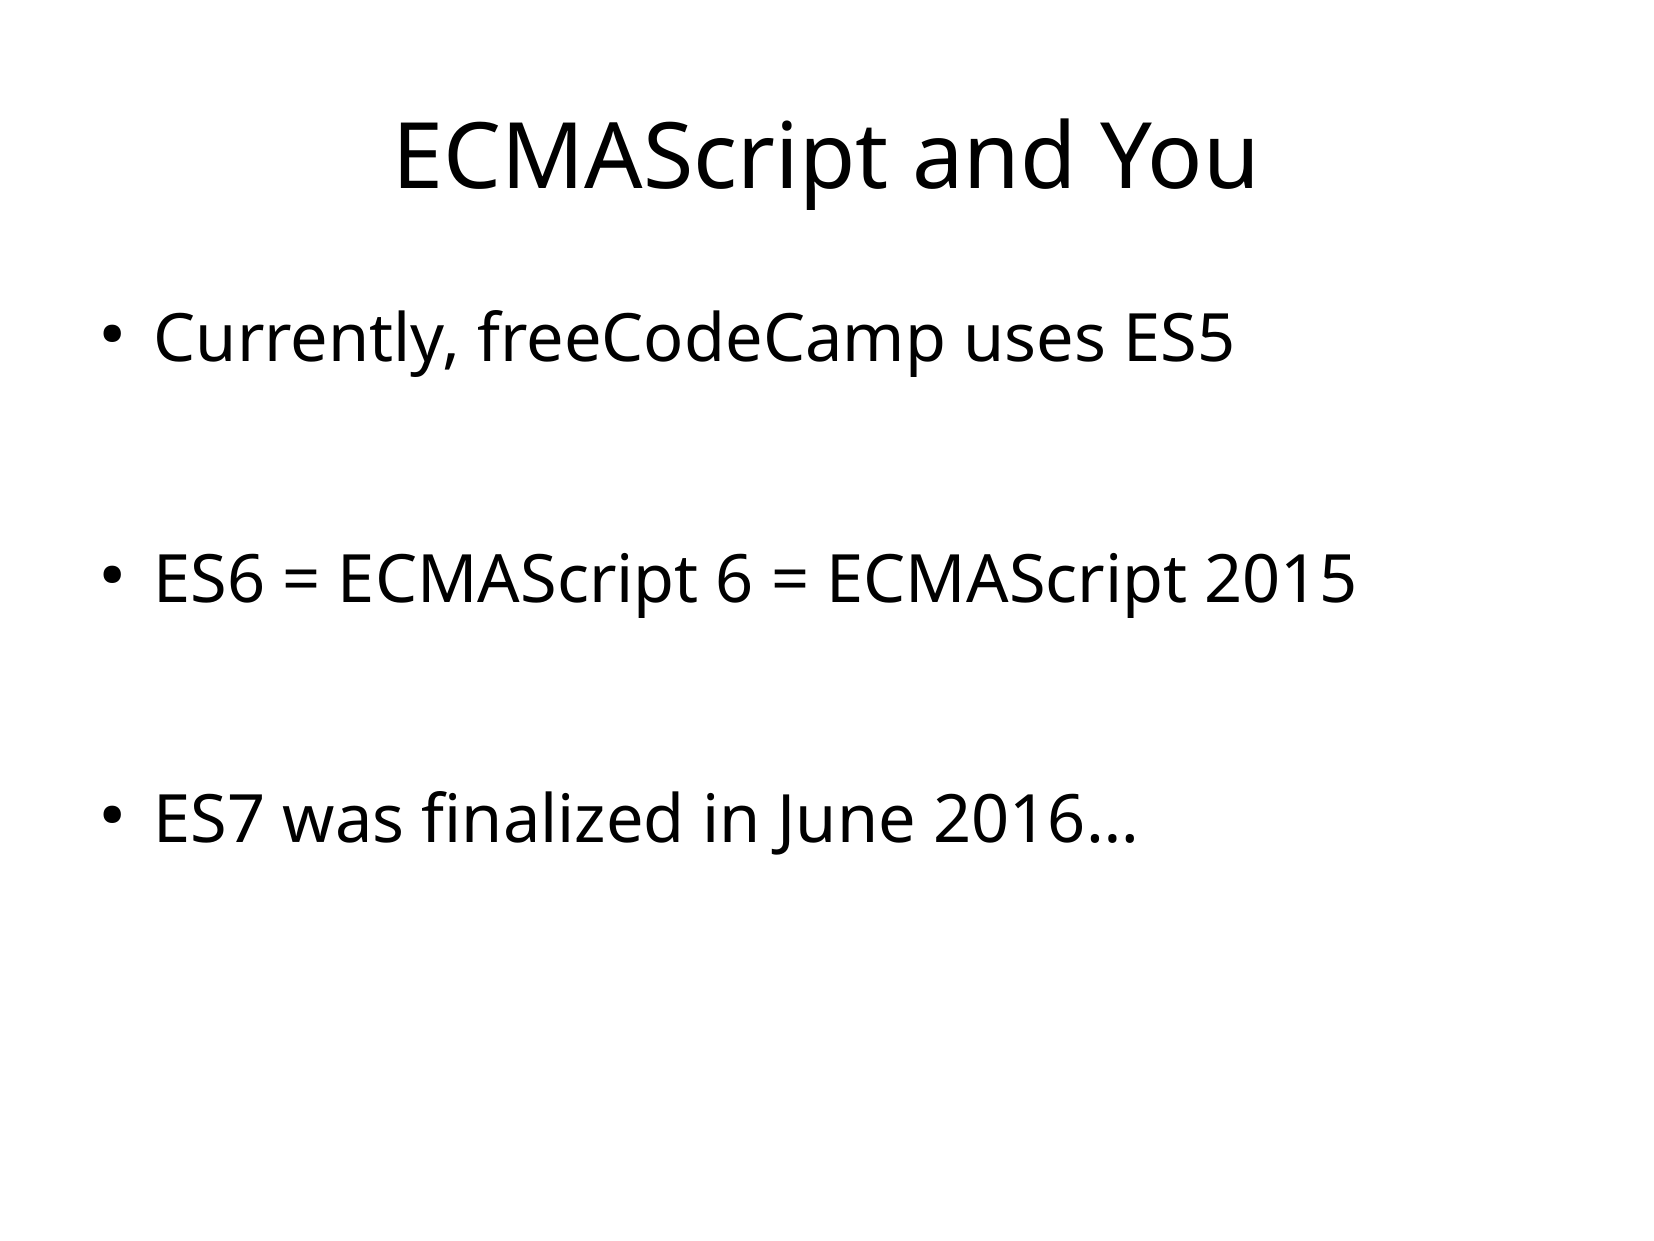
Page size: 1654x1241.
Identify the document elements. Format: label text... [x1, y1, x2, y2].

title ECMAScript and You [82, 49, 1571, 257]
list Currently, freeCodeCamp uses ES5 ES6 = ECMAScript 6 = ECMAScript 2015 ES7 was finalized in June 2016… [82, 290, 1571, 1010]
